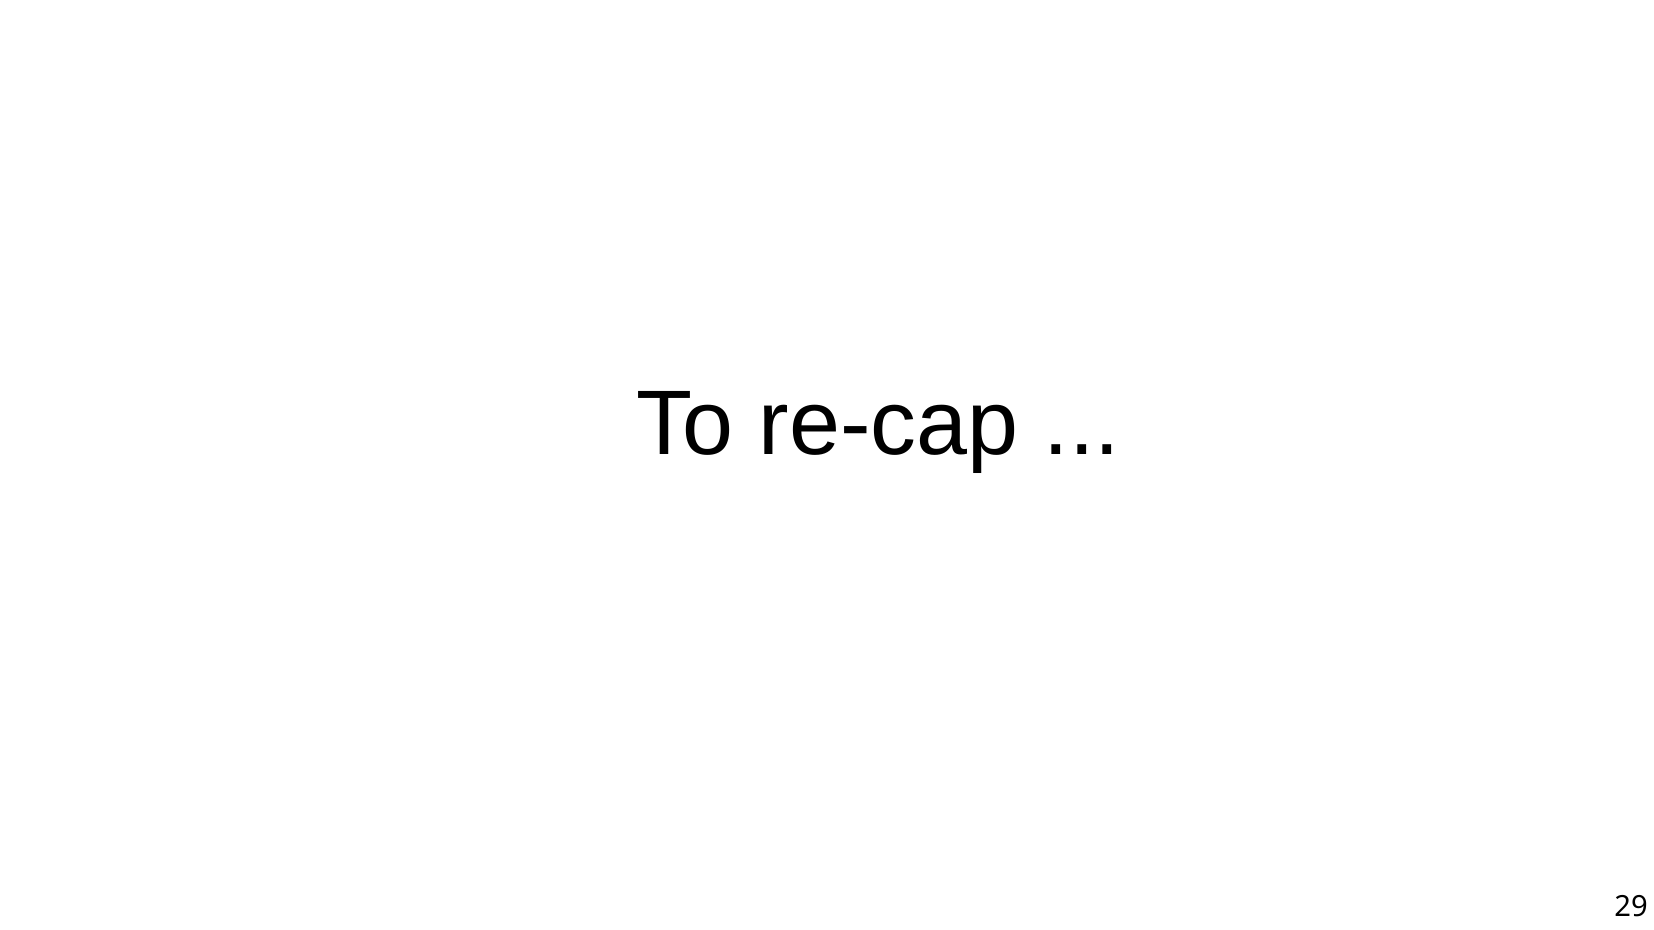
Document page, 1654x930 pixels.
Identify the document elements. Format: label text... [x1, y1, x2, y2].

title To re-cap ... [134, 344, 1623, 501]
